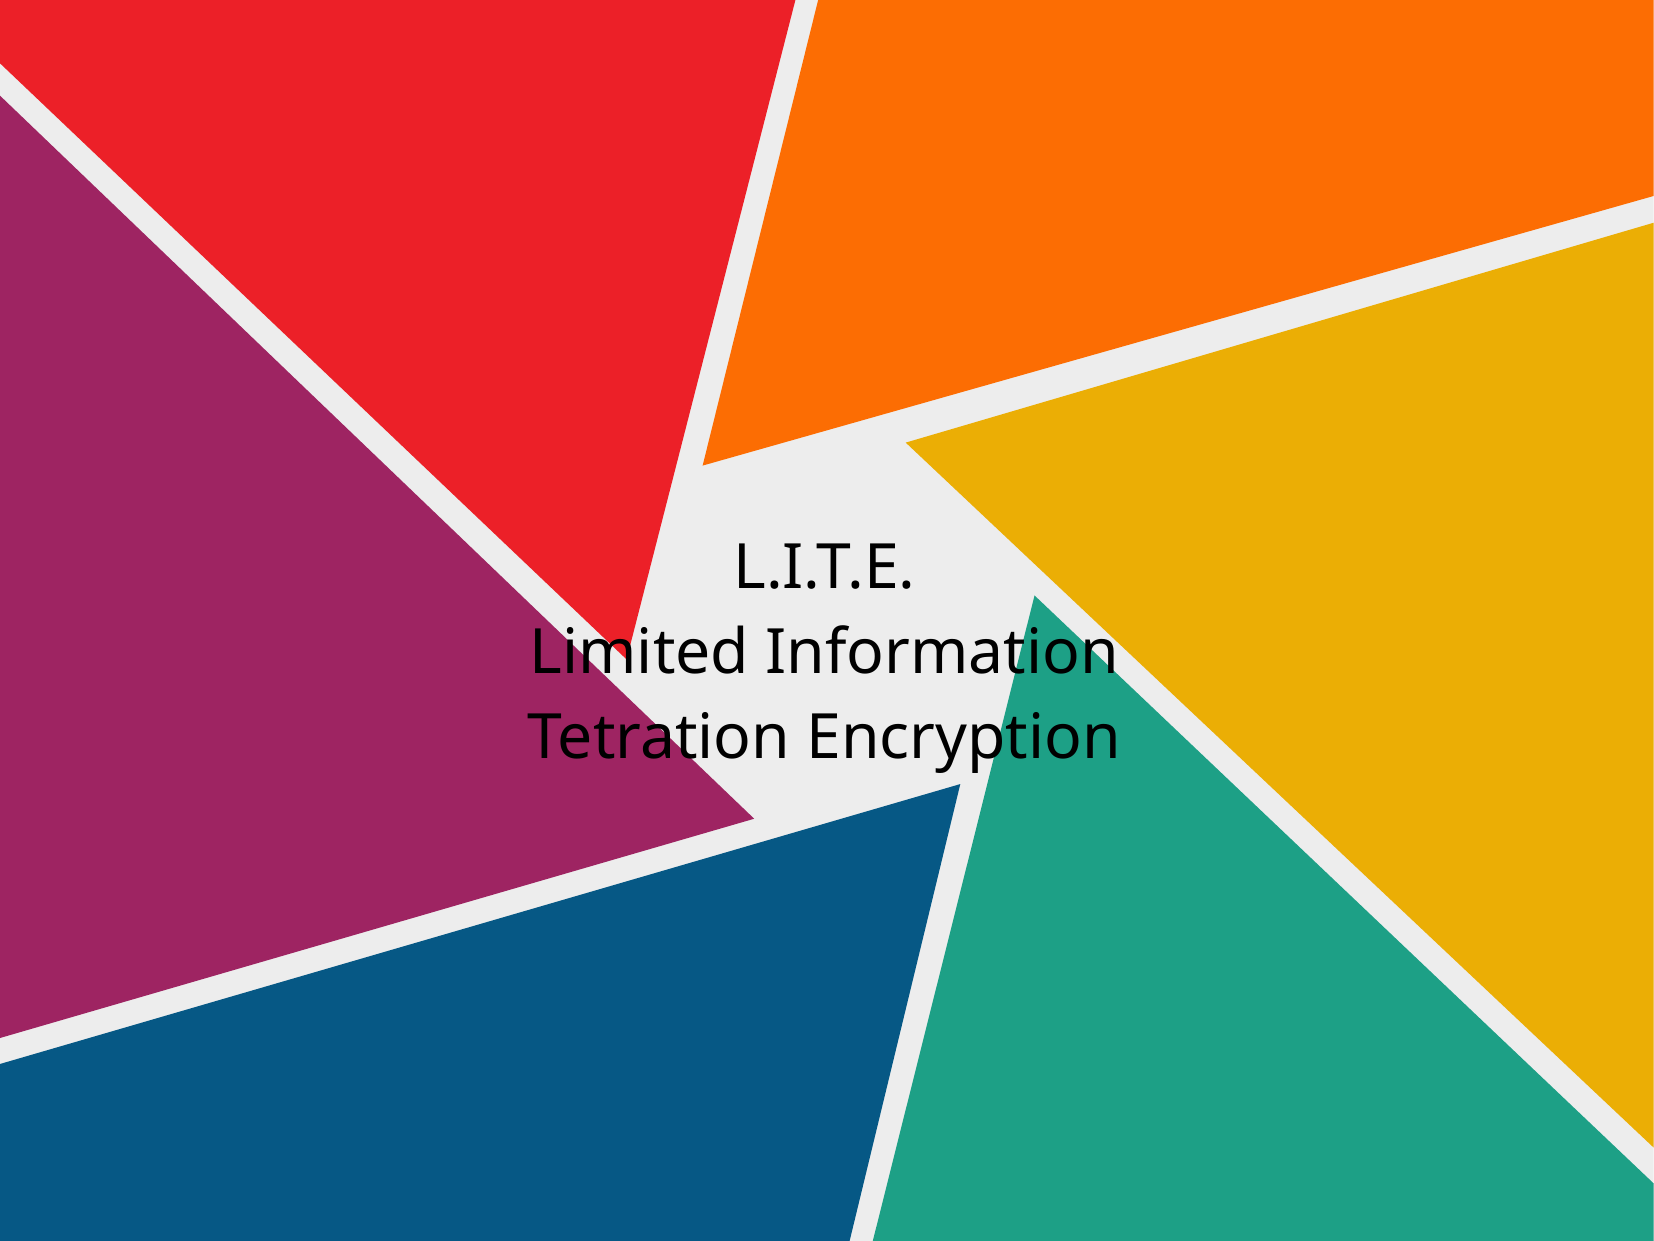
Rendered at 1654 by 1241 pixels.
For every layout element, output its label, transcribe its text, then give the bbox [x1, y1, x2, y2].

subtitle L.I.T.E. Limited Information Tetration Encryption [95, 0, 1554, 1241]
